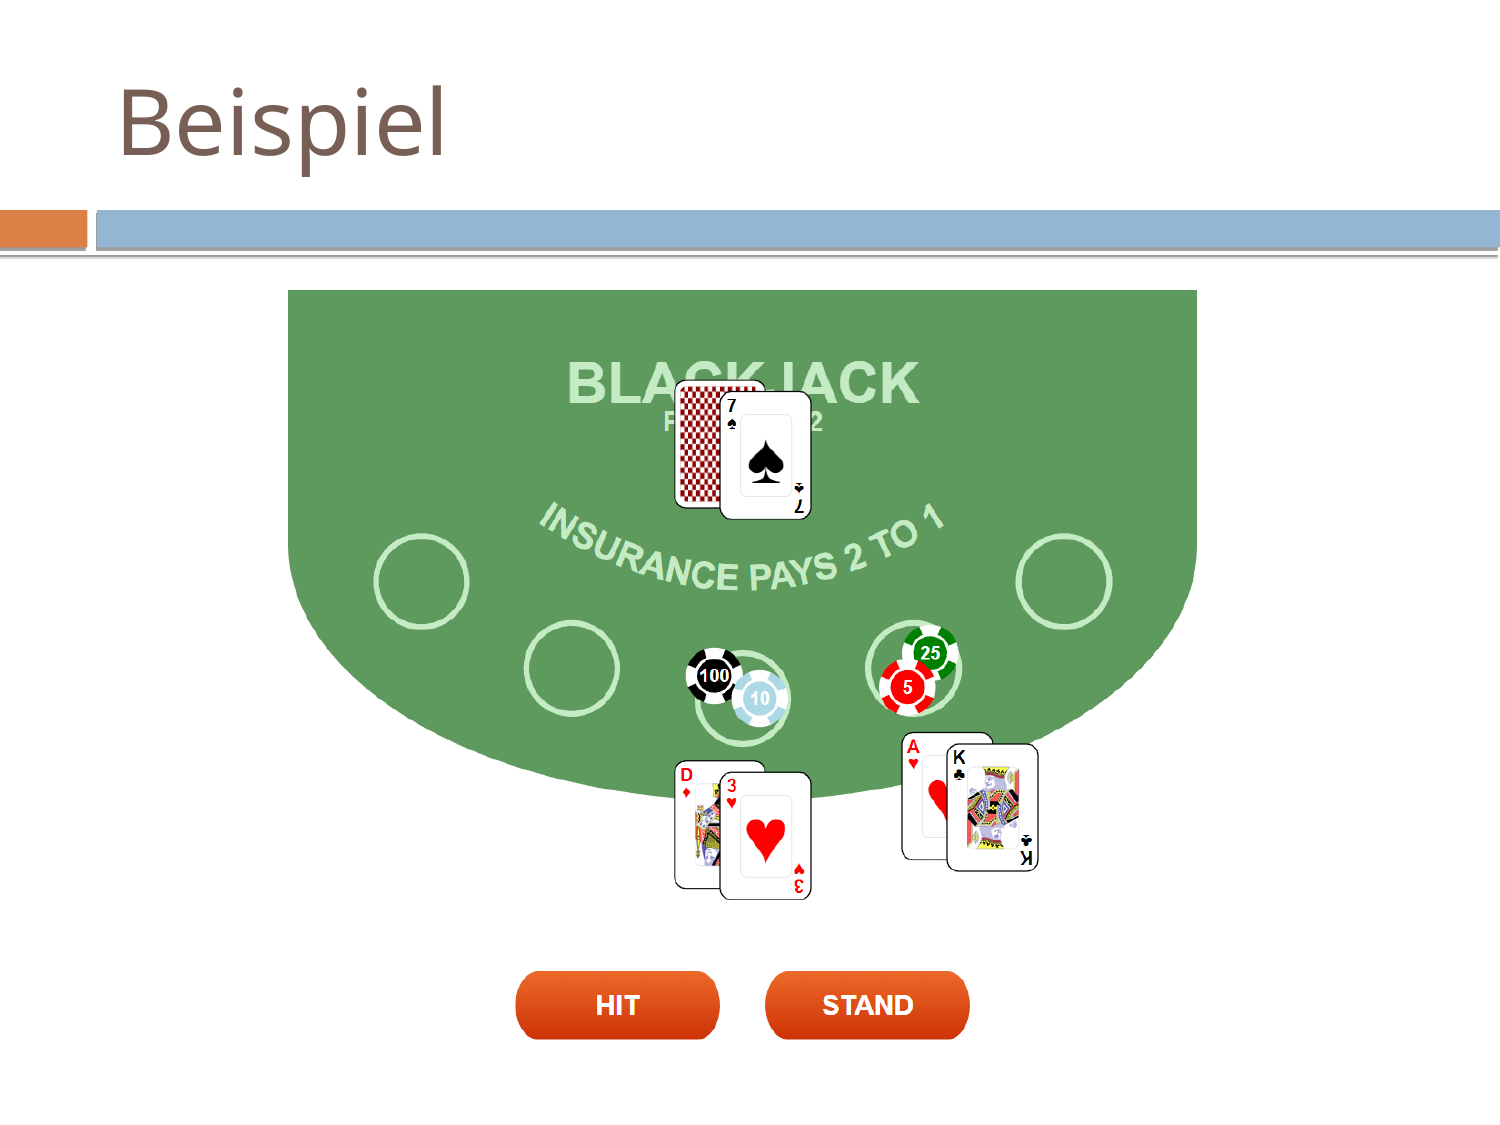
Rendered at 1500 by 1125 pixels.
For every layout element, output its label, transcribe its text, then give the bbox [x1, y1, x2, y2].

title Beispiel [100, 37, 1438, 200]
picture [277, 290, 1223, 1069]
